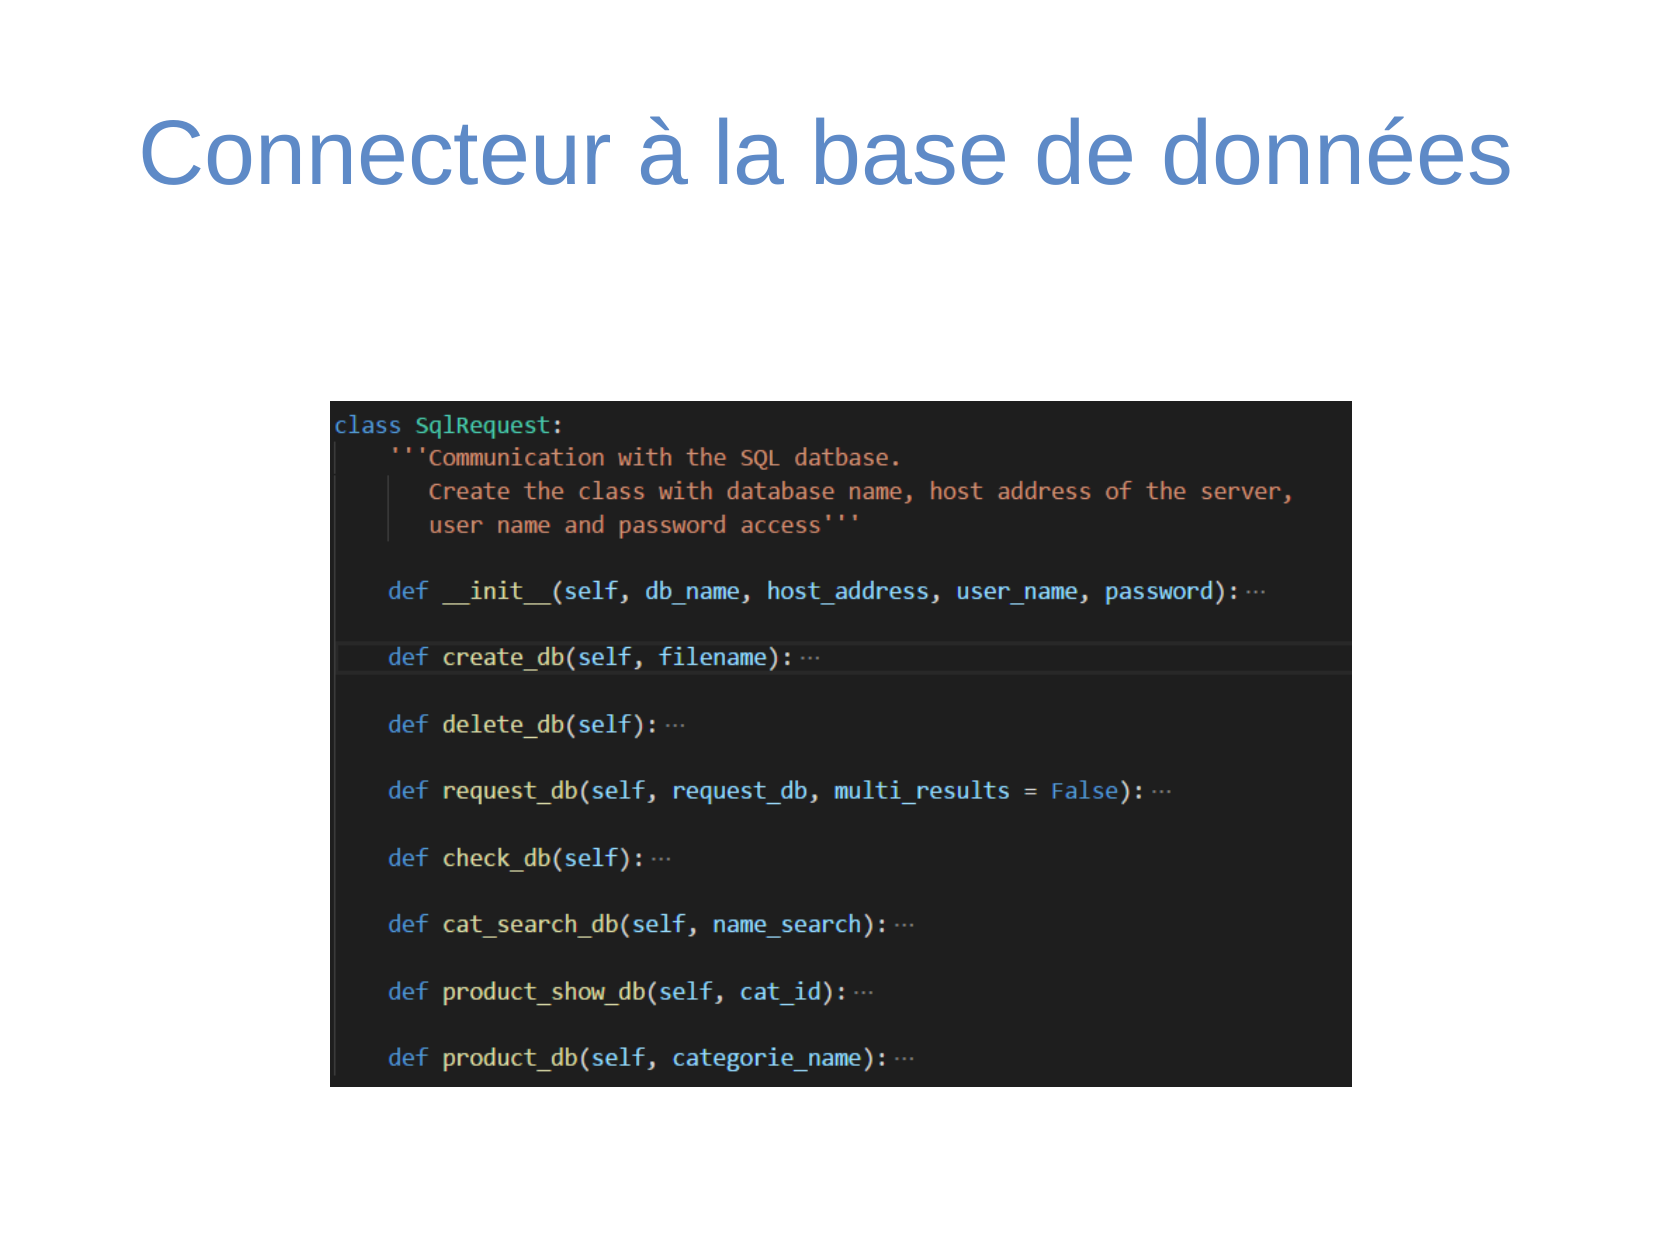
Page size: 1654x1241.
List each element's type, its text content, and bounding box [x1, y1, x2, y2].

picture [330, 401, 1352, 1087]
title Connecteur à la base de données [82, 49, 1571, 257]
